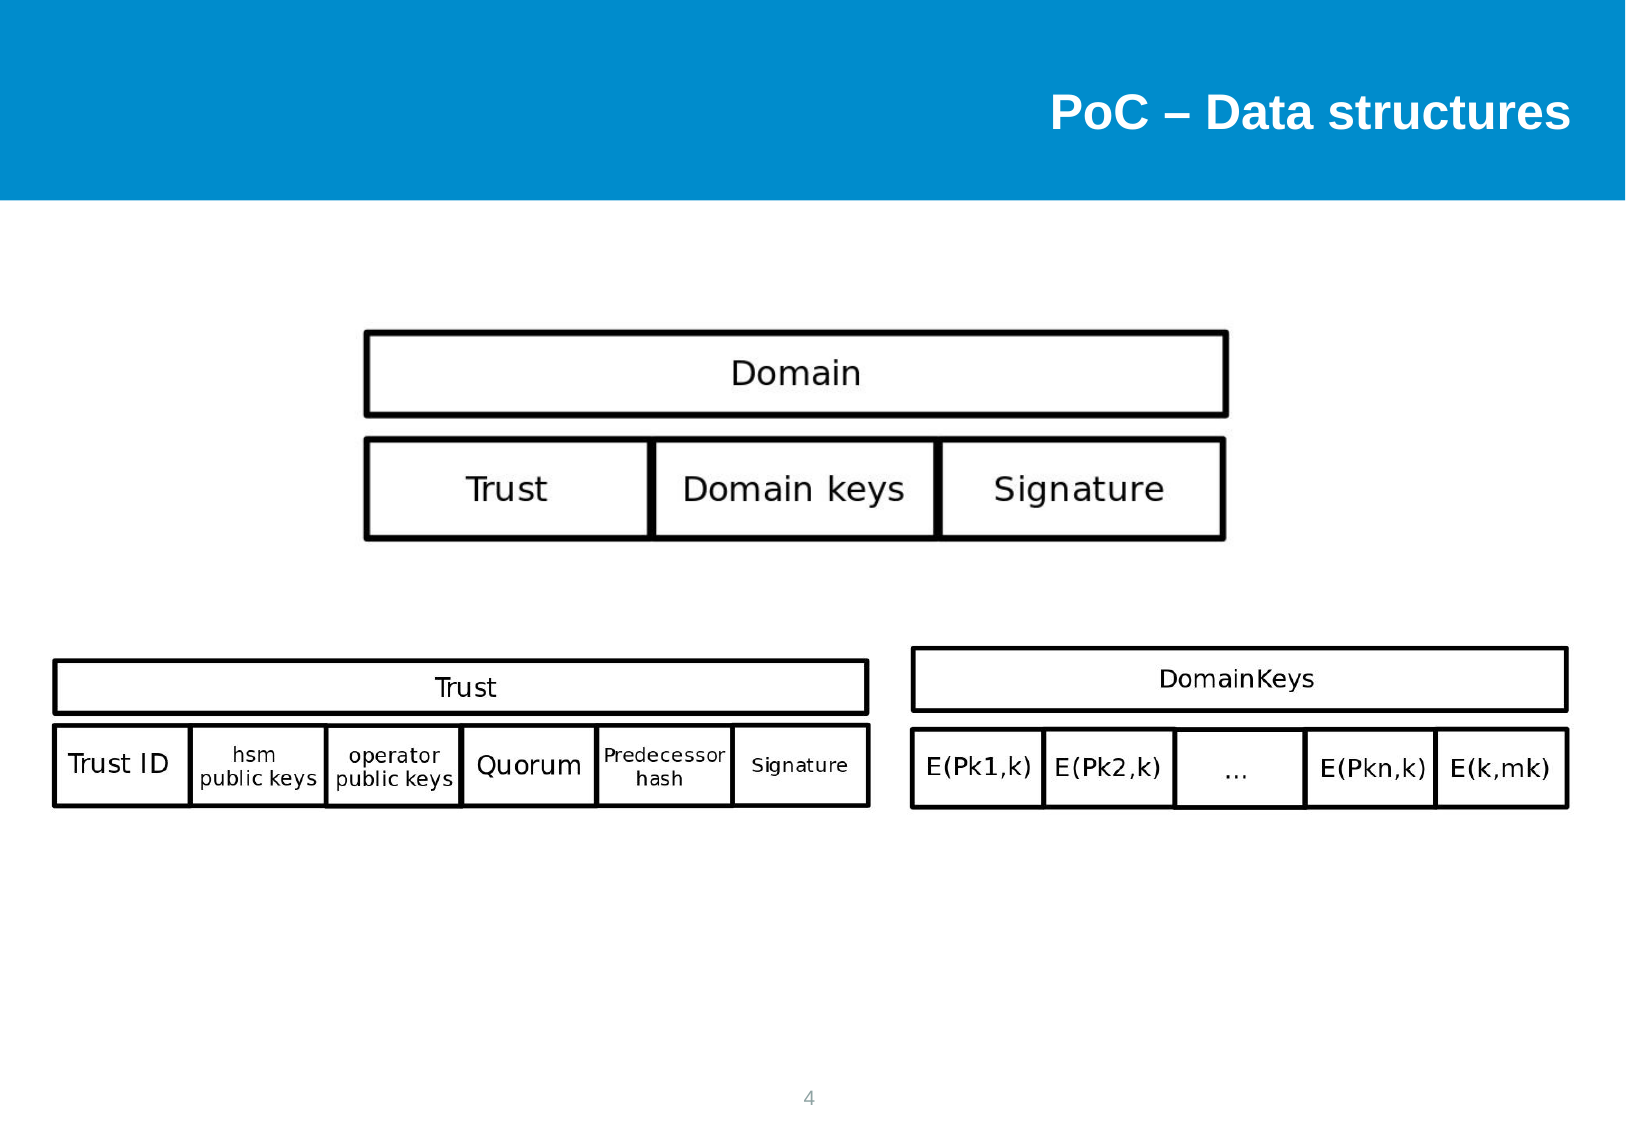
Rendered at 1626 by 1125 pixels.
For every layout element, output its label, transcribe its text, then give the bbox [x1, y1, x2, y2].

picture [900, 637, 1576, 820]
picture [37, 637, 888, 826]
title PoC – Data structures [121, 37, 1573, 188]
picture [337, 312, 1249, 563]
